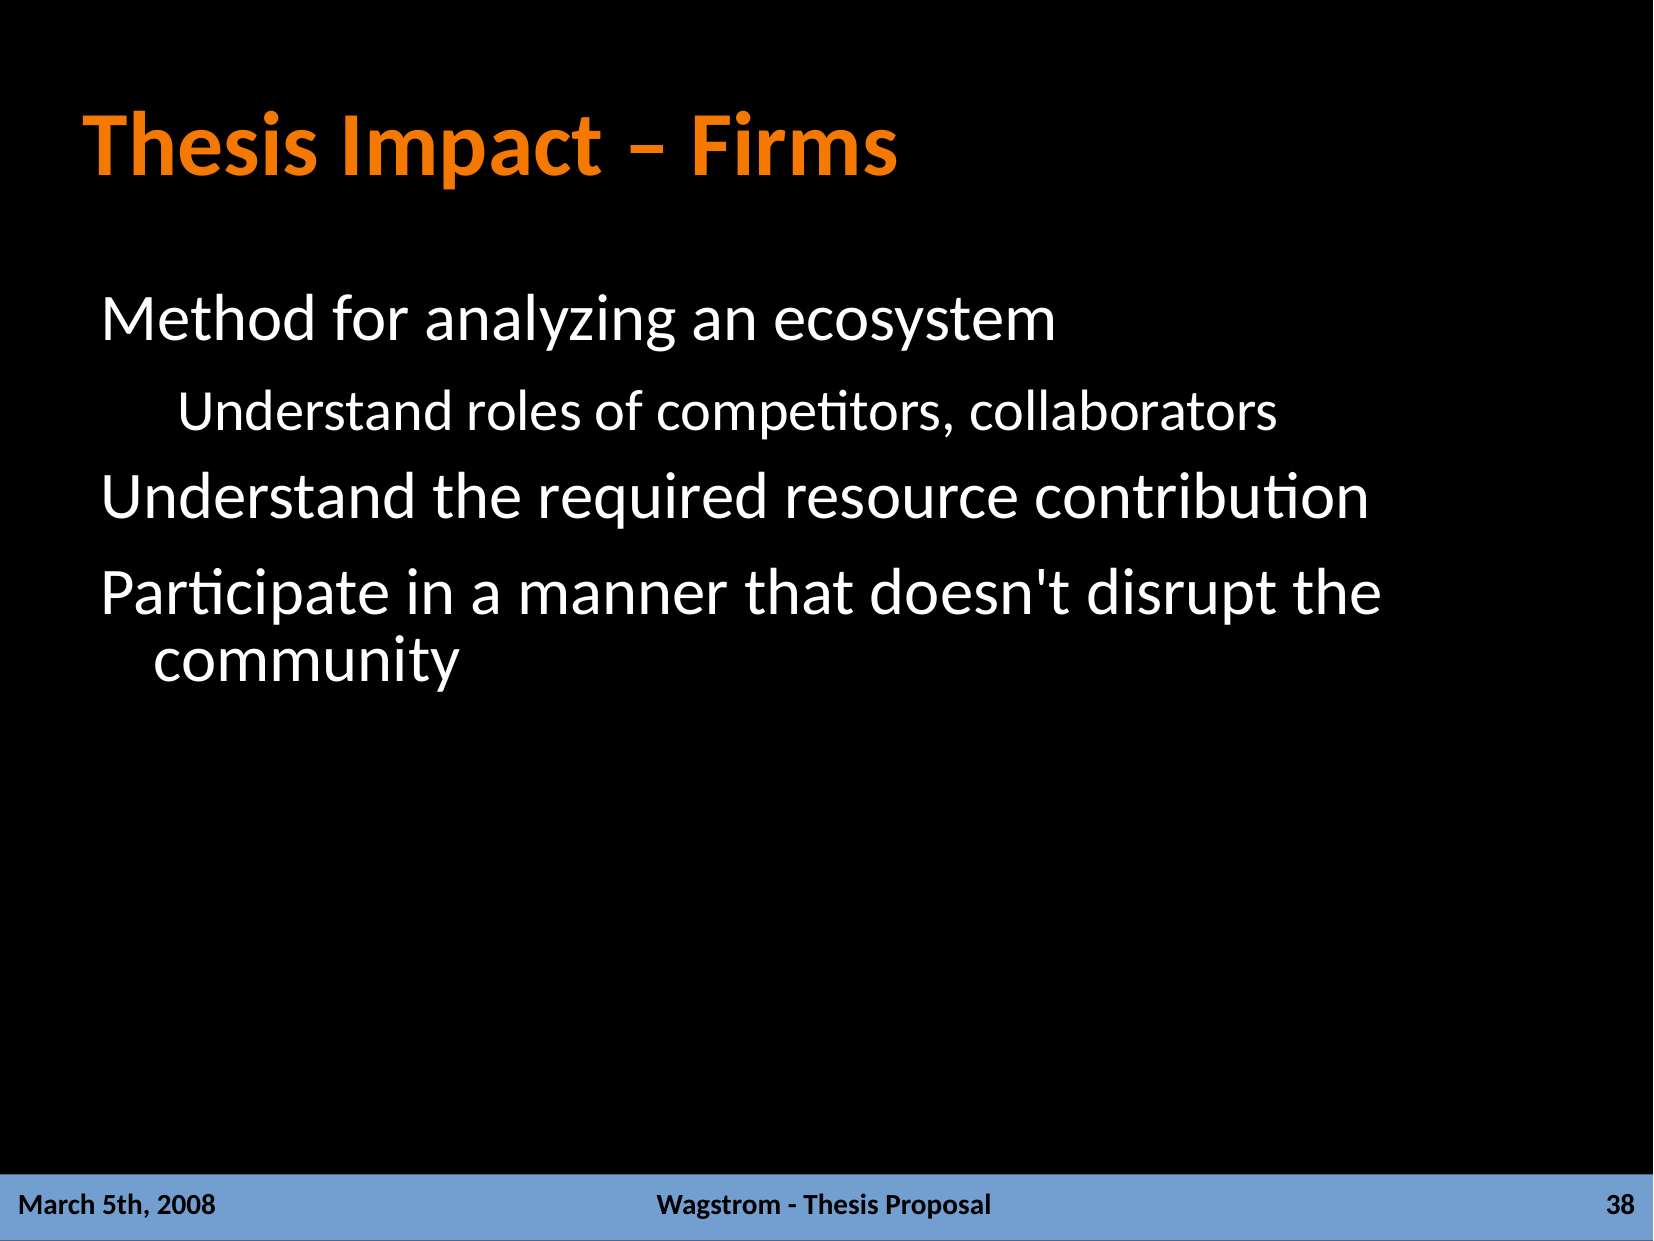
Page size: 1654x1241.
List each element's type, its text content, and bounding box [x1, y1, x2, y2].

list Method for analyzing an ecosystem Understand roles of competitors, collaborators Understand the required resource contribution Participate in a manner that doesn't disrupt the community [82, 290, 1571, 1095]
title Thesis Impact – Firms [82, 56, 1571, 250]
